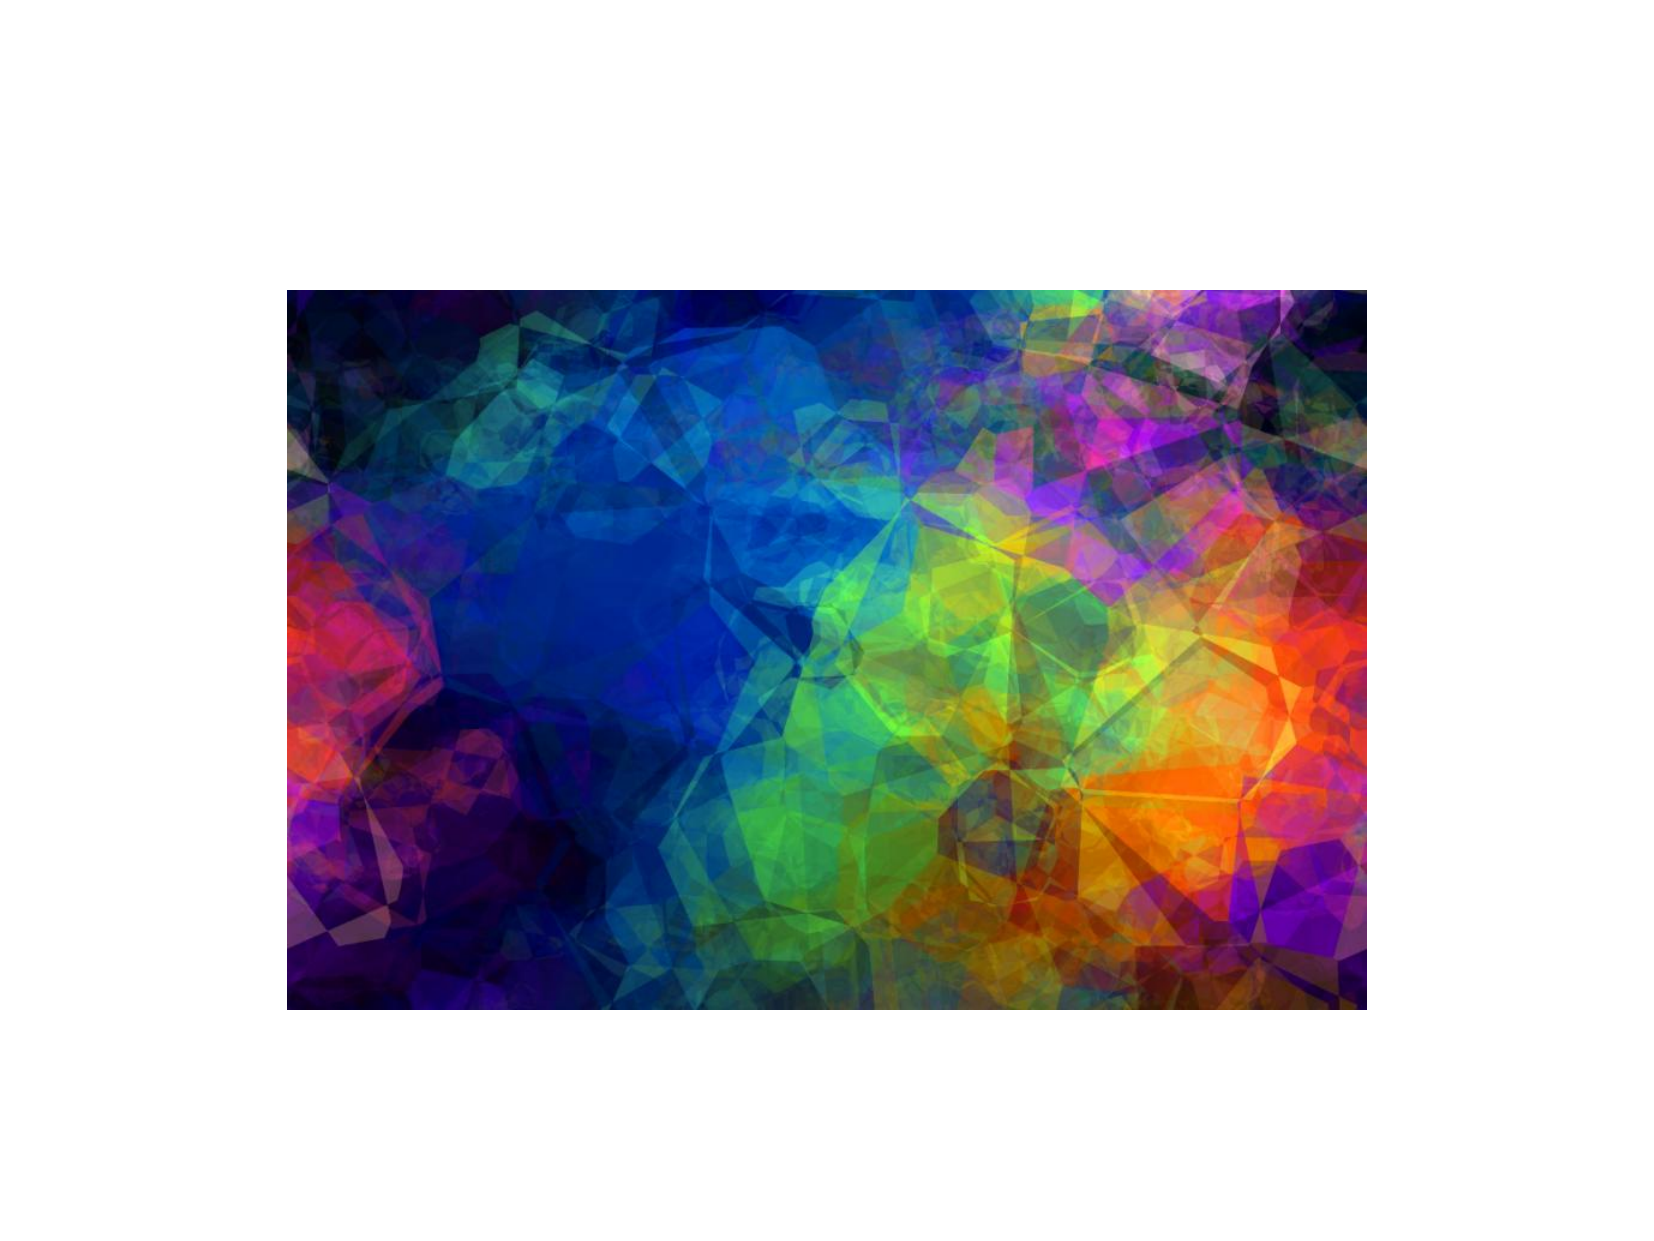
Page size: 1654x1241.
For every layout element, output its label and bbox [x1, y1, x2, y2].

picture [287, 290, 1367, 1010]
